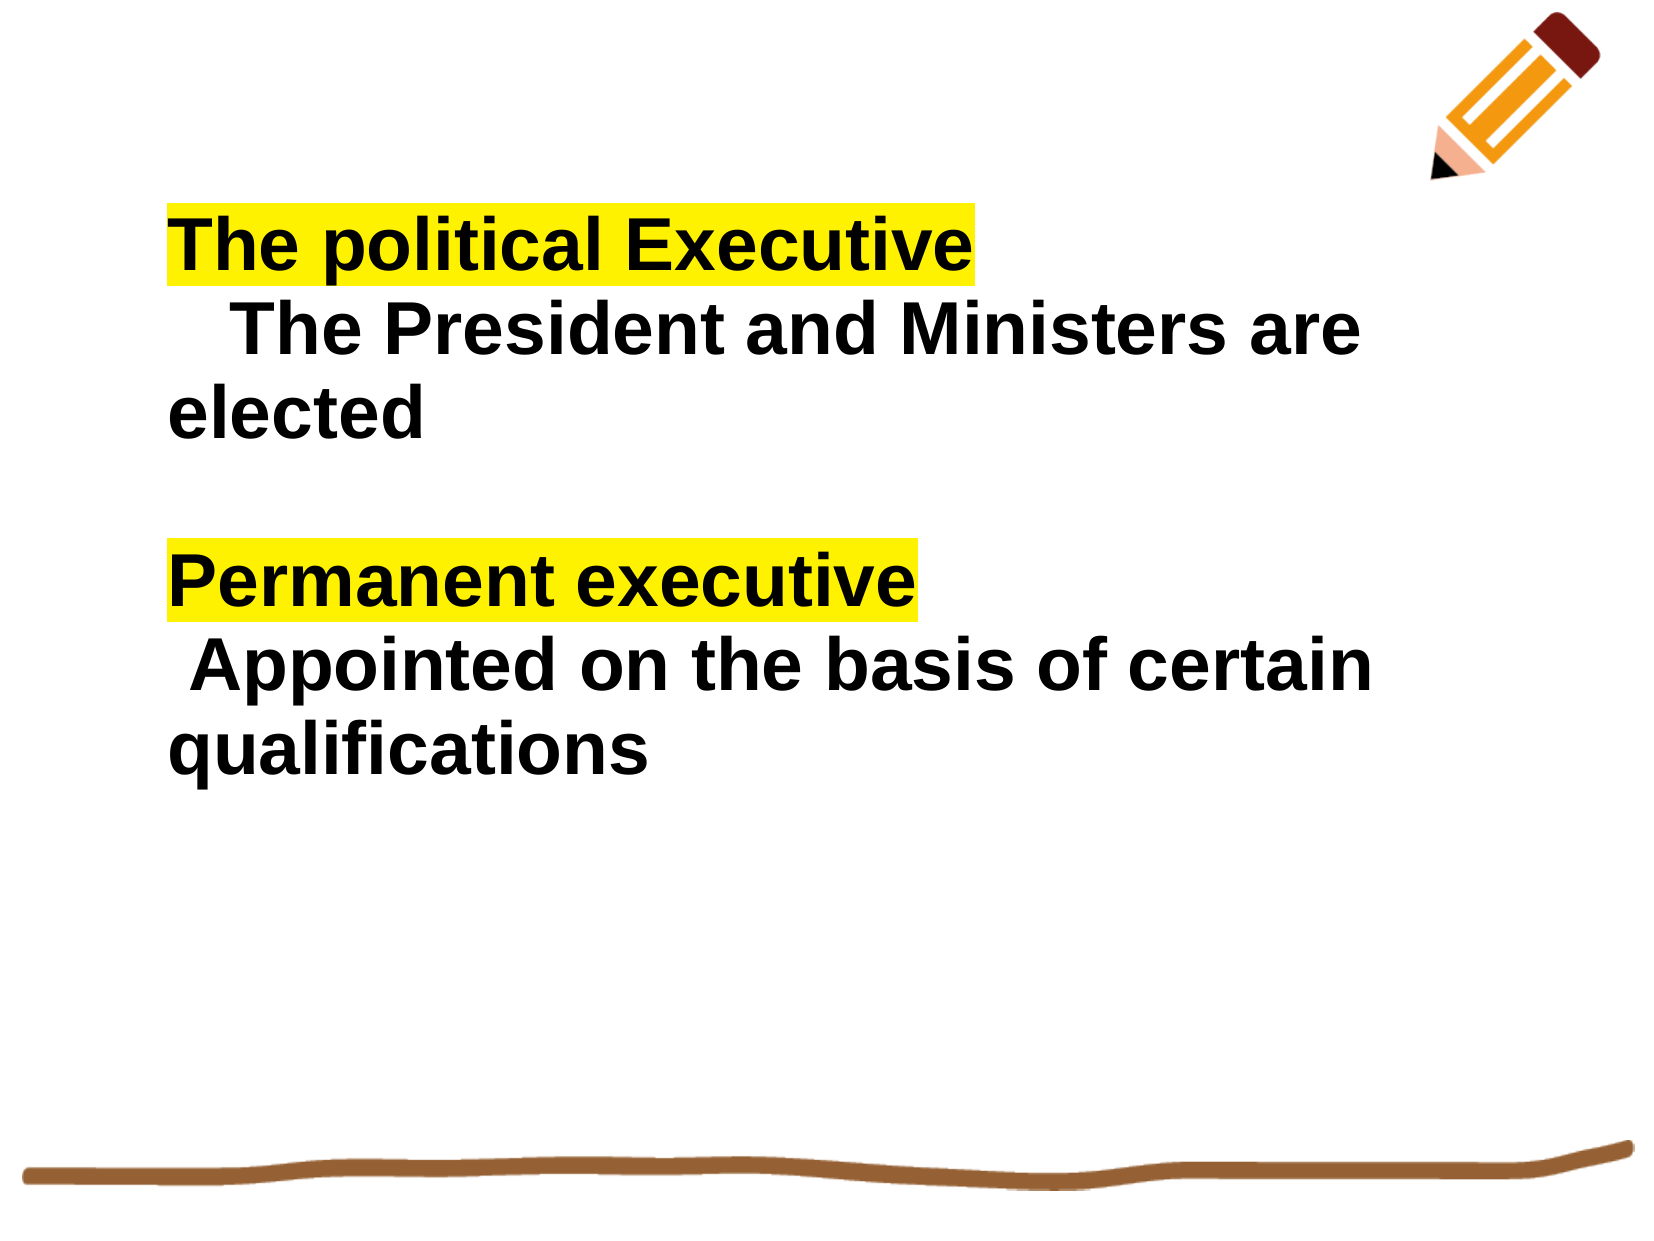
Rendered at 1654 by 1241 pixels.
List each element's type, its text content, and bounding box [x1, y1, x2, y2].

text_box The political Executive The President and Ministers are elected Permanent executive Appointed on the basis of certain qualifications [152, 195, 1516, 1126]
picture [22, 1140, 1635, 1191]
picture [1430, 12, 1601, 181]
